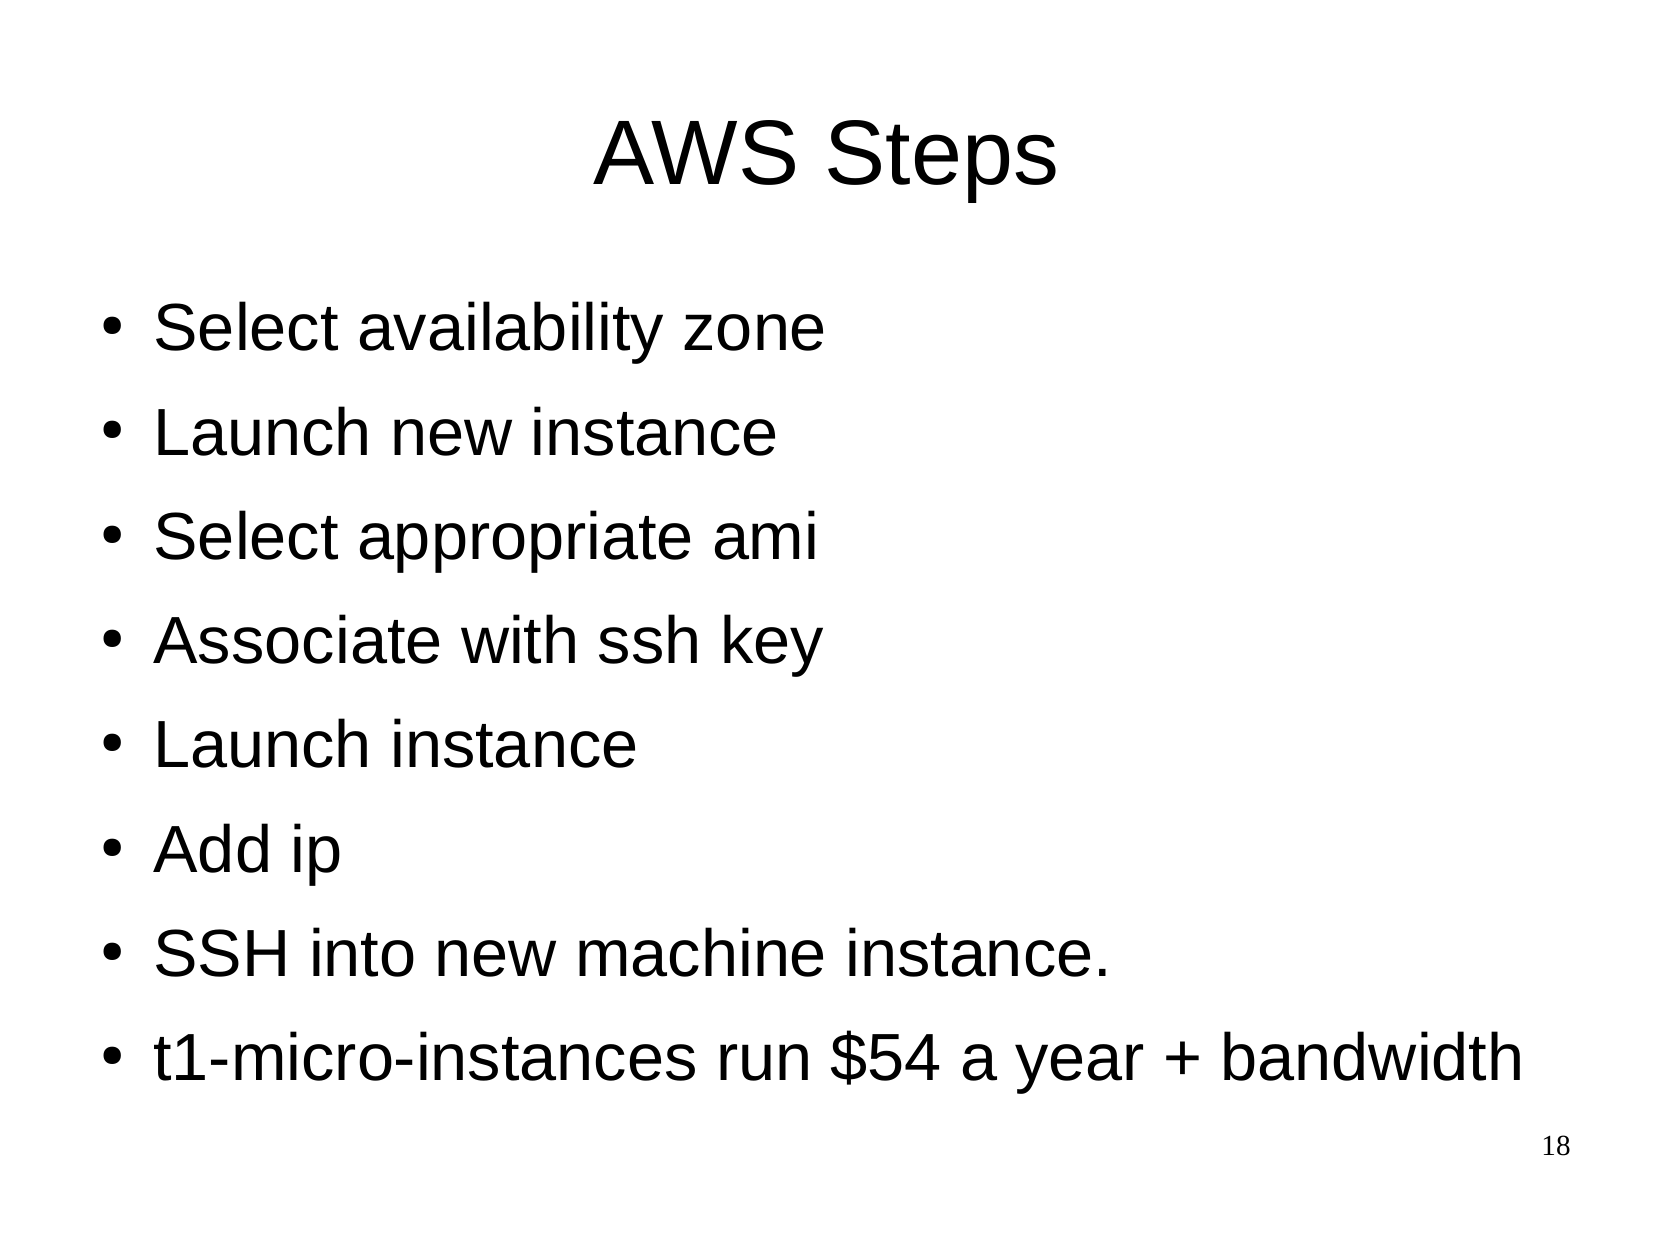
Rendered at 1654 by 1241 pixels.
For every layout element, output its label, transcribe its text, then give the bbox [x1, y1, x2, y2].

title AWS Steps [82, 49, 1571, 257]
list Select availability zone Launch new instance Select appropriate ami Associate with ssh key Launch instance Add ip SSH into new machine instance. t1-micro-instances run $54 a year + bandwidth [82, 290, 1571, 1109]
